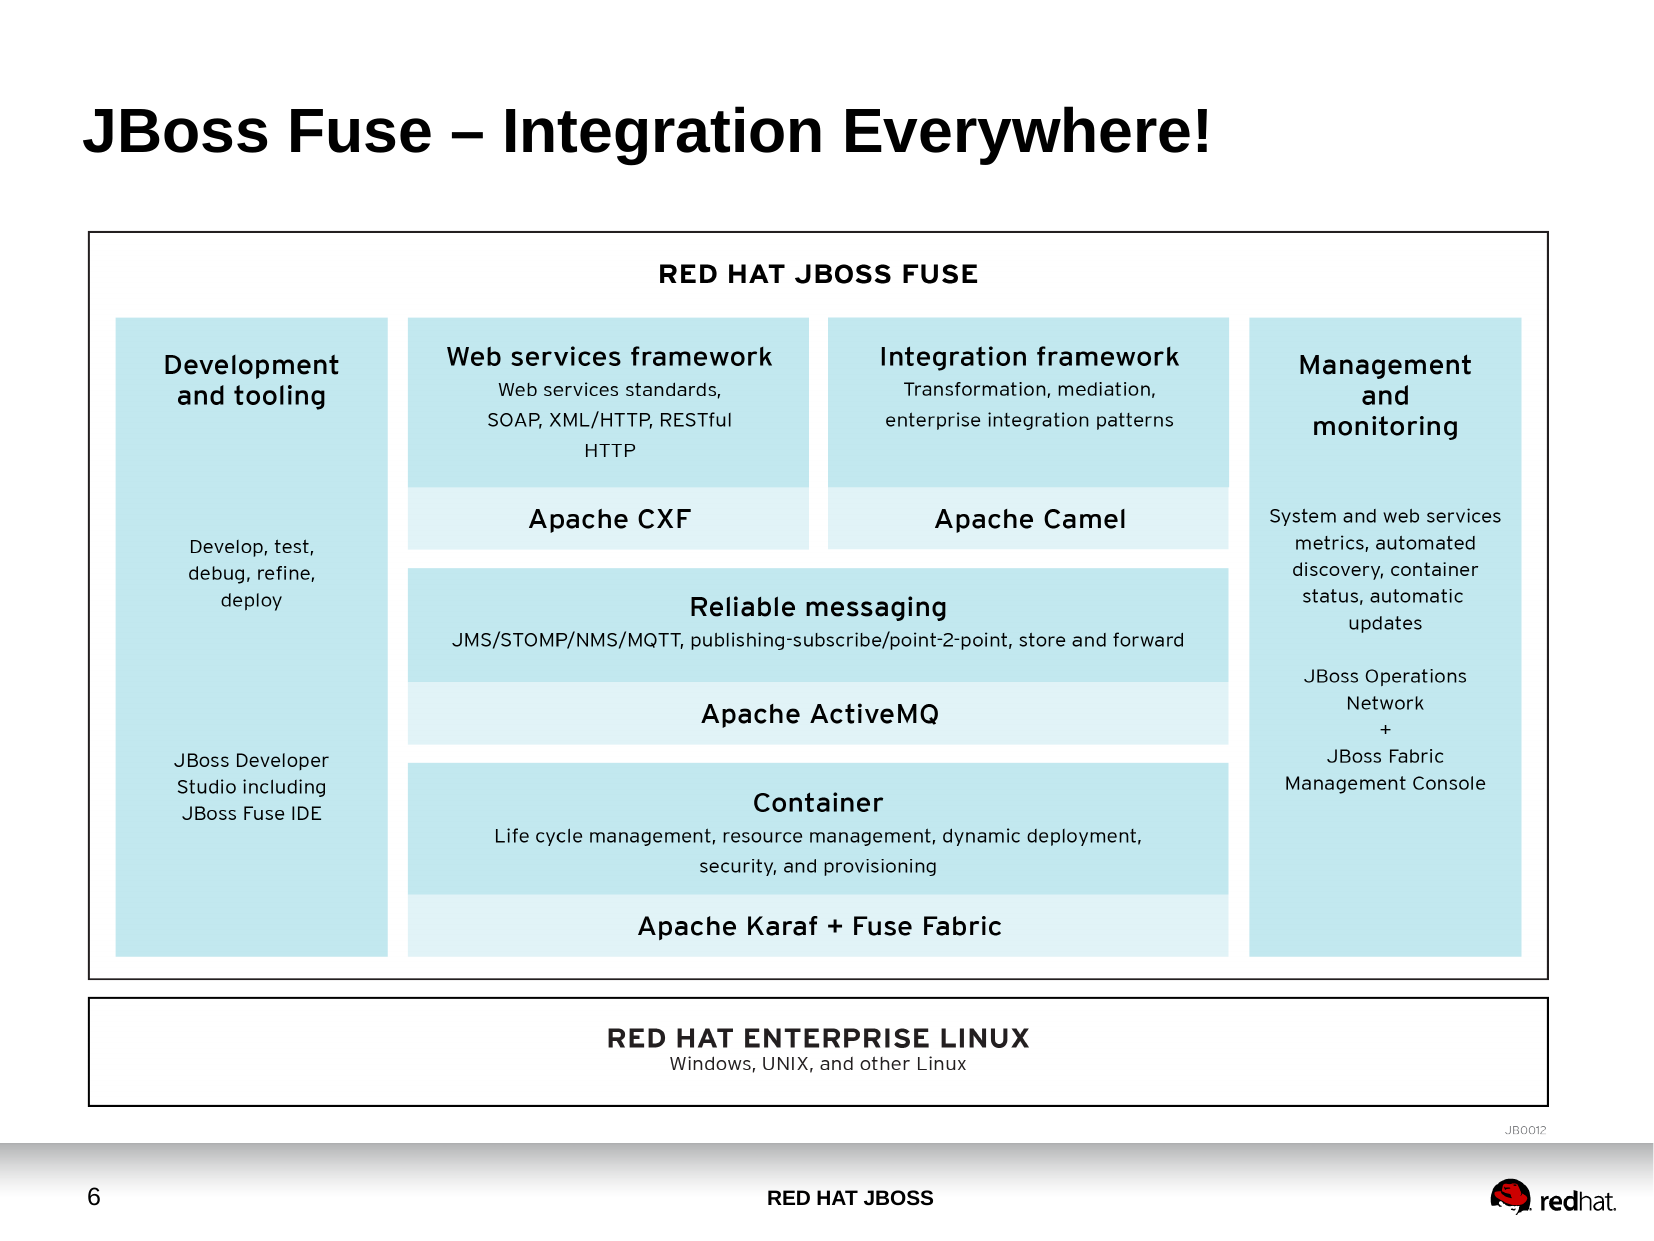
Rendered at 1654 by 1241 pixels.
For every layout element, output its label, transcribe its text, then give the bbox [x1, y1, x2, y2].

picture [0, 180, 1654, 1241]
title JBoss Fuse – Integration Everywhere! [82, 37, 1571, 180]
